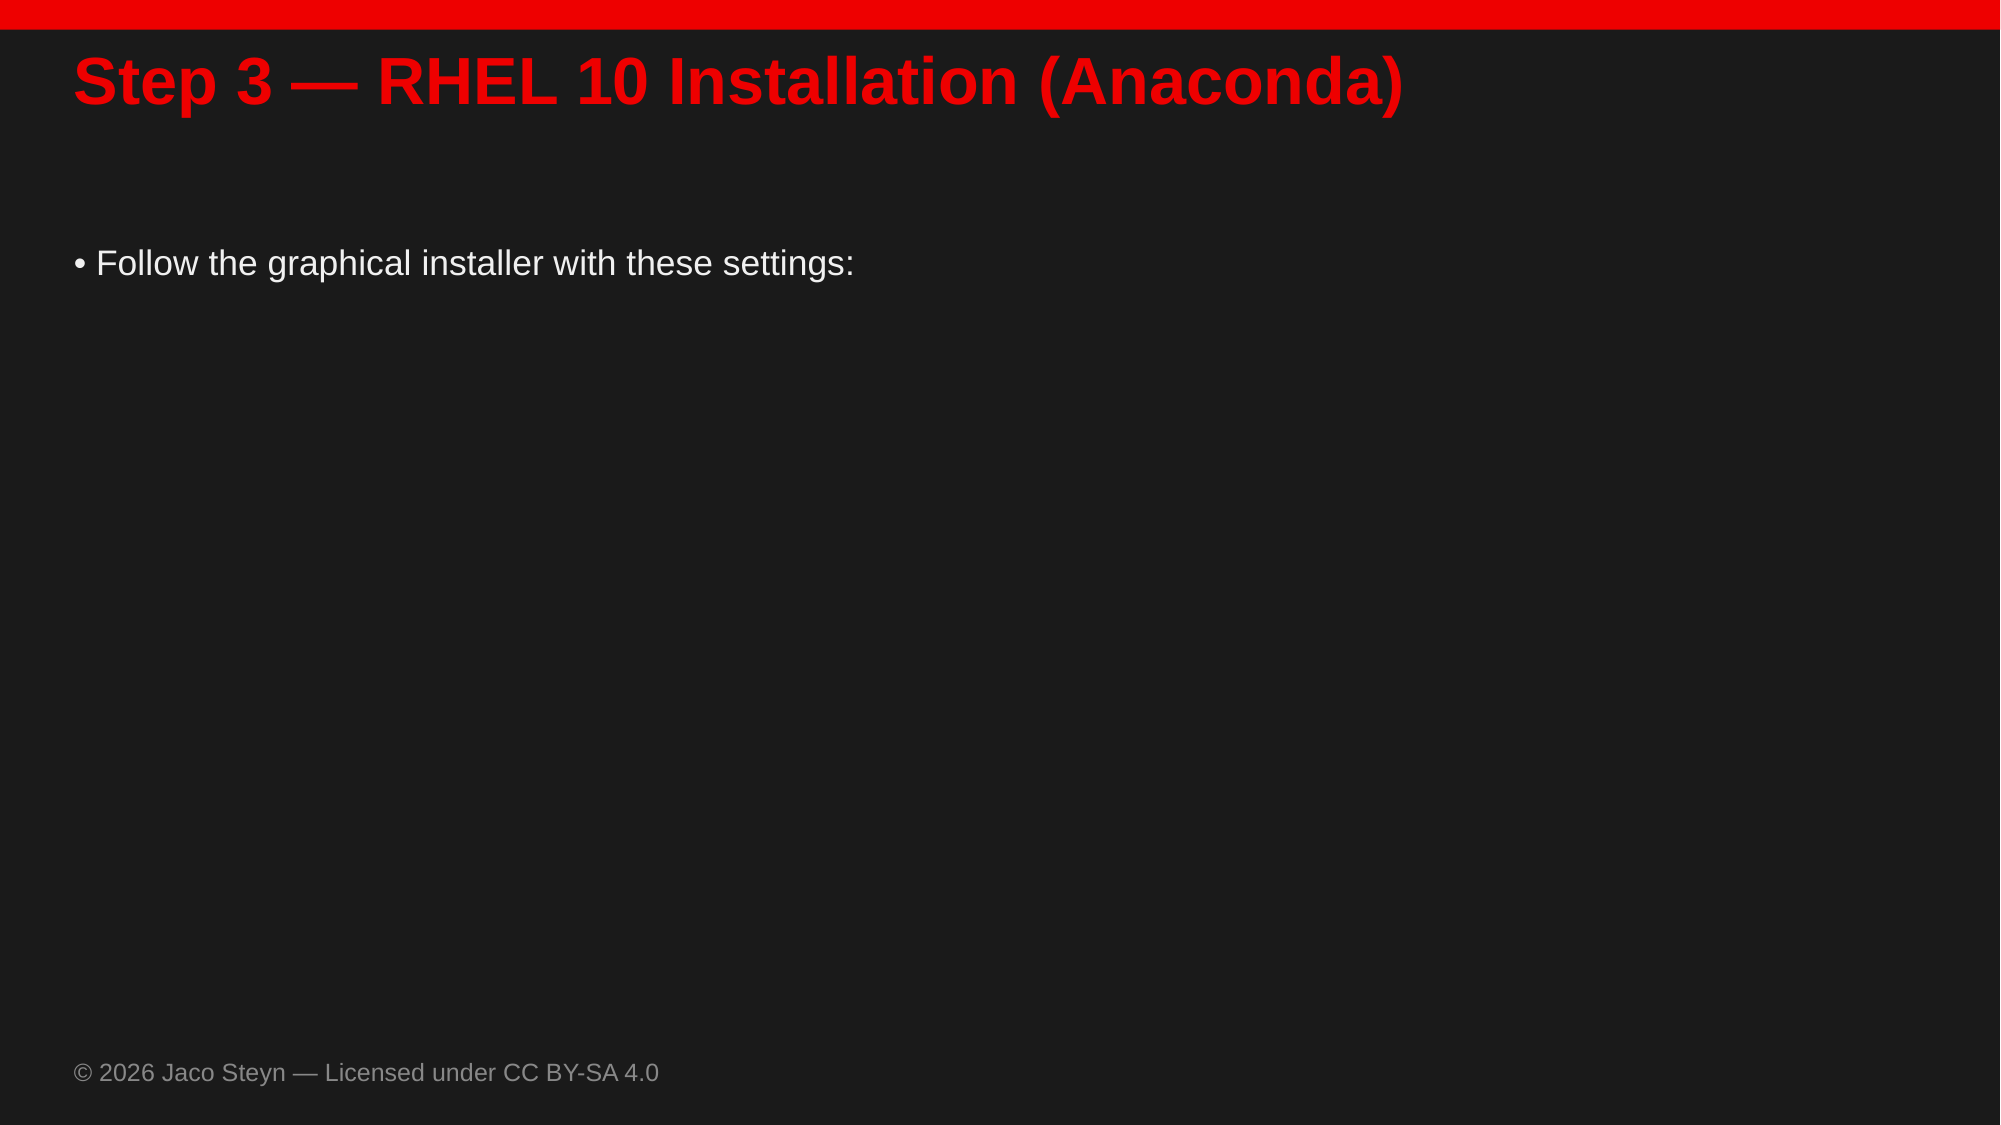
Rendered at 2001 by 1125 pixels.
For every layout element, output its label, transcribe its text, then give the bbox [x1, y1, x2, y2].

text_box Step 3 — RHEL 10 Installation (Anaconda) [59, 36, 1942, 208]
text_box [0, 0, 2001, 30]
text_box © 2026 Jaco Steyn — Licensed under CC BY-SA 4.0 [59, 1051, 1942, 1093]
text_box • Follow the graphical installer with these settings: [59, 236, 1942, 1037]
